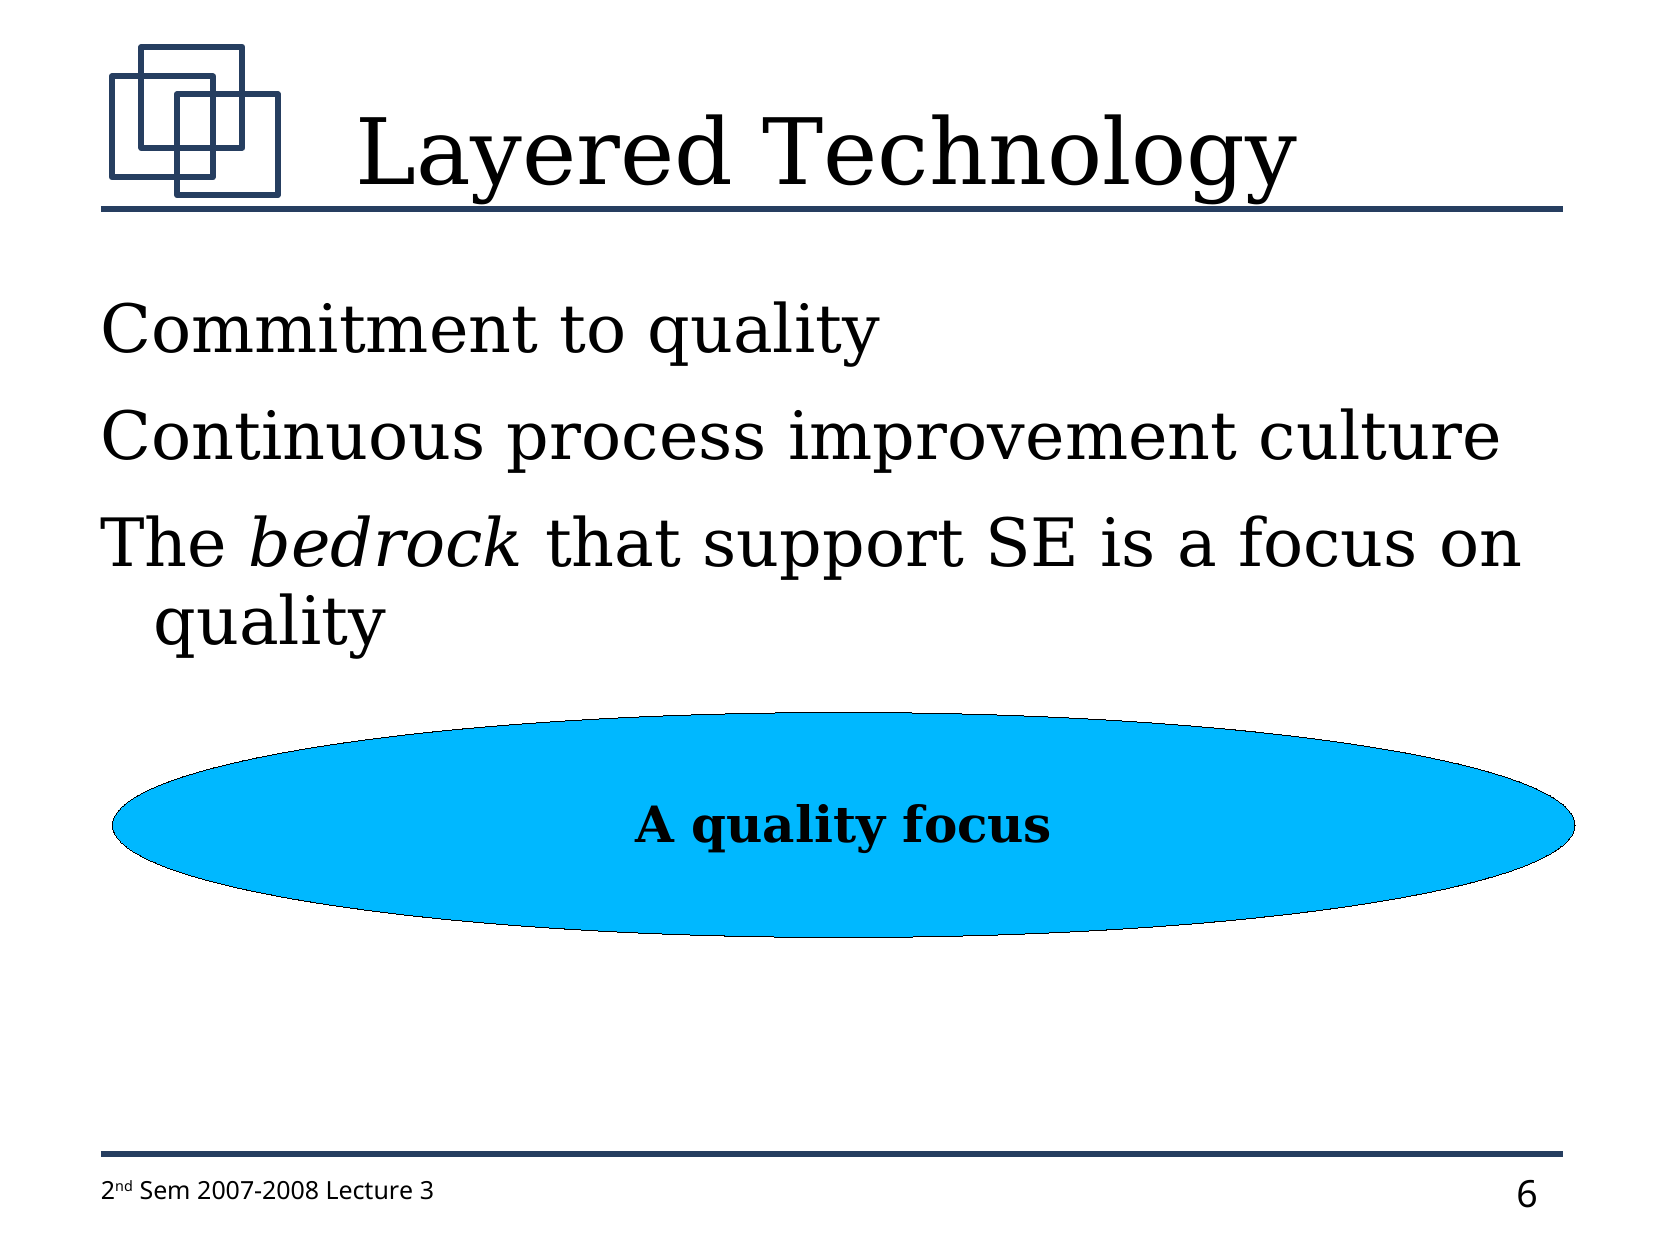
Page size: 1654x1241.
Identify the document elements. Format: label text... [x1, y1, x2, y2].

title Layered Technology [82, 49, 1571, 257]
list Commitment to quality Continuous process improvement culture The bedrock that support SE is a focus on quality [82, 290, 1571, 1109]
